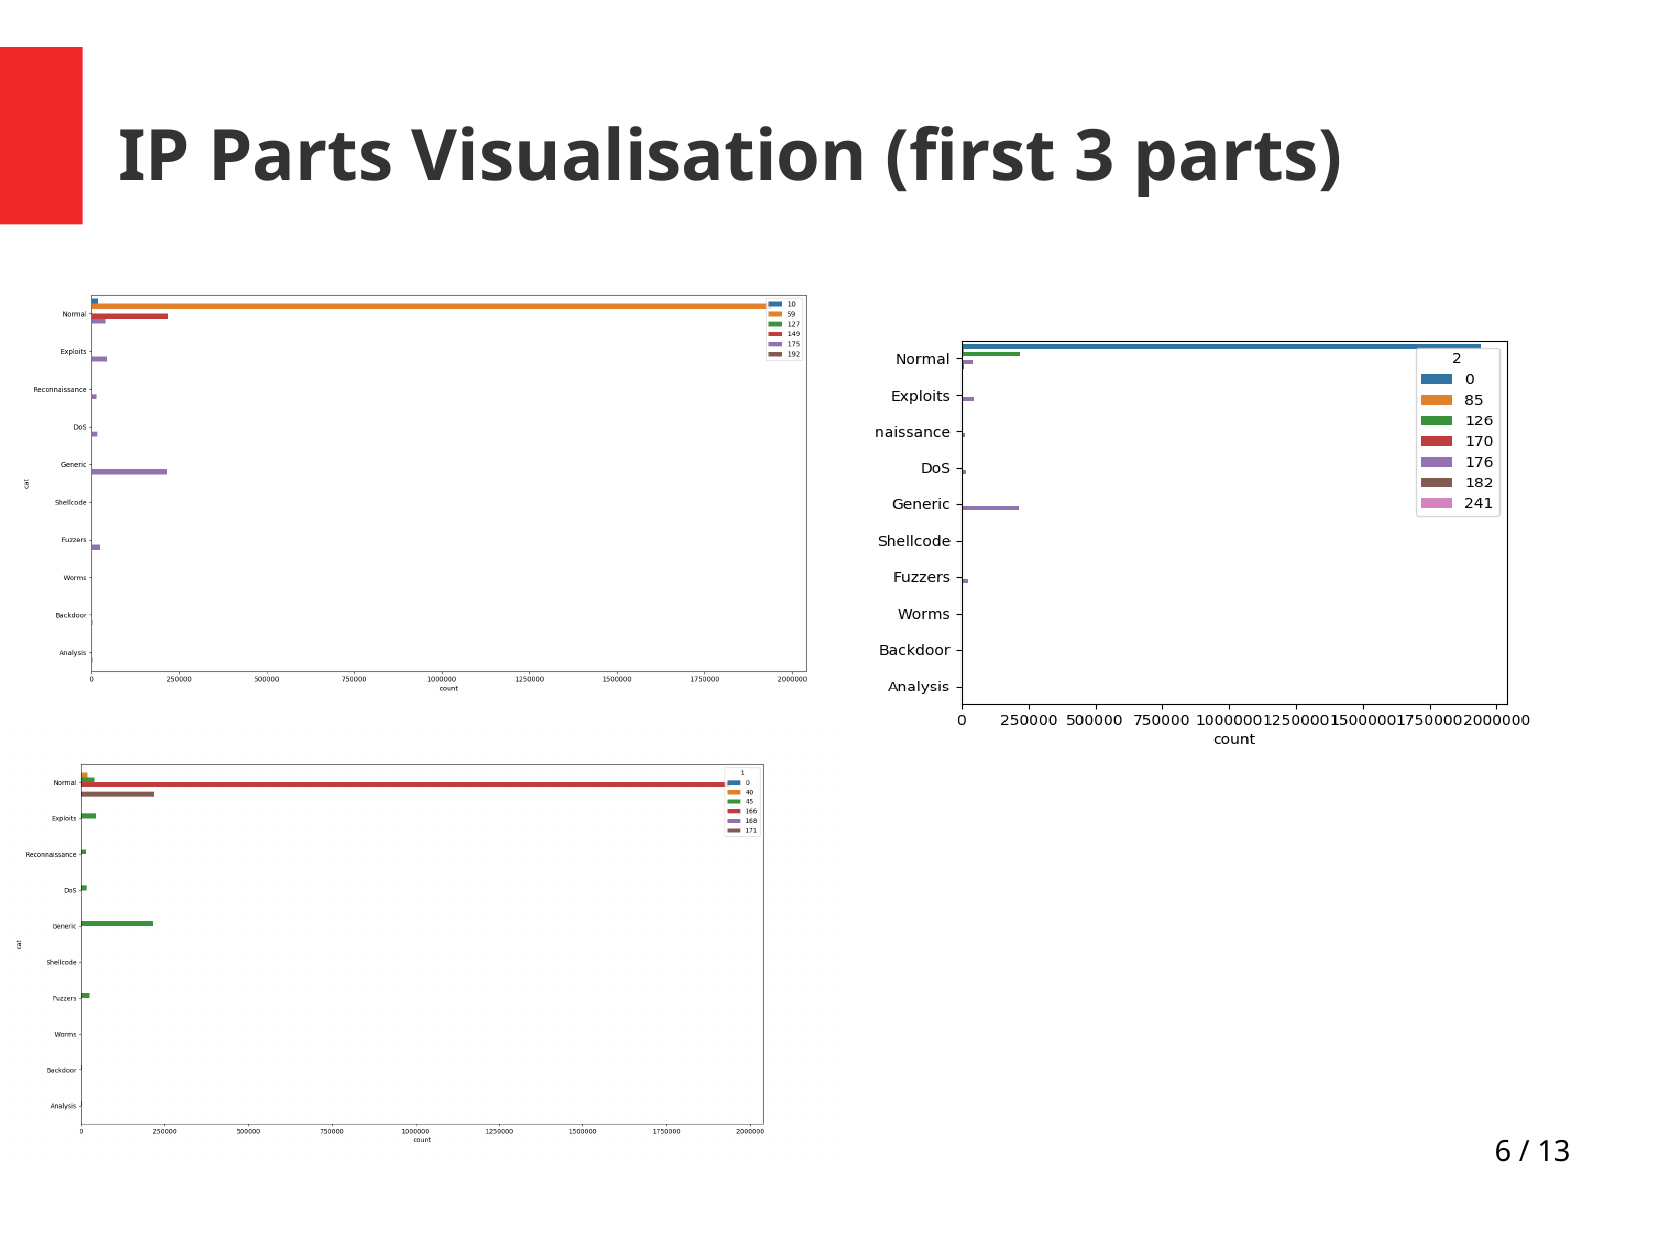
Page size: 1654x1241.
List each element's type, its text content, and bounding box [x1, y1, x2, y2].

picture [0, 236, 1578, 1175]
title IP Parts Visualisation (first 3 parts) [118, 49, 1571, 257]
